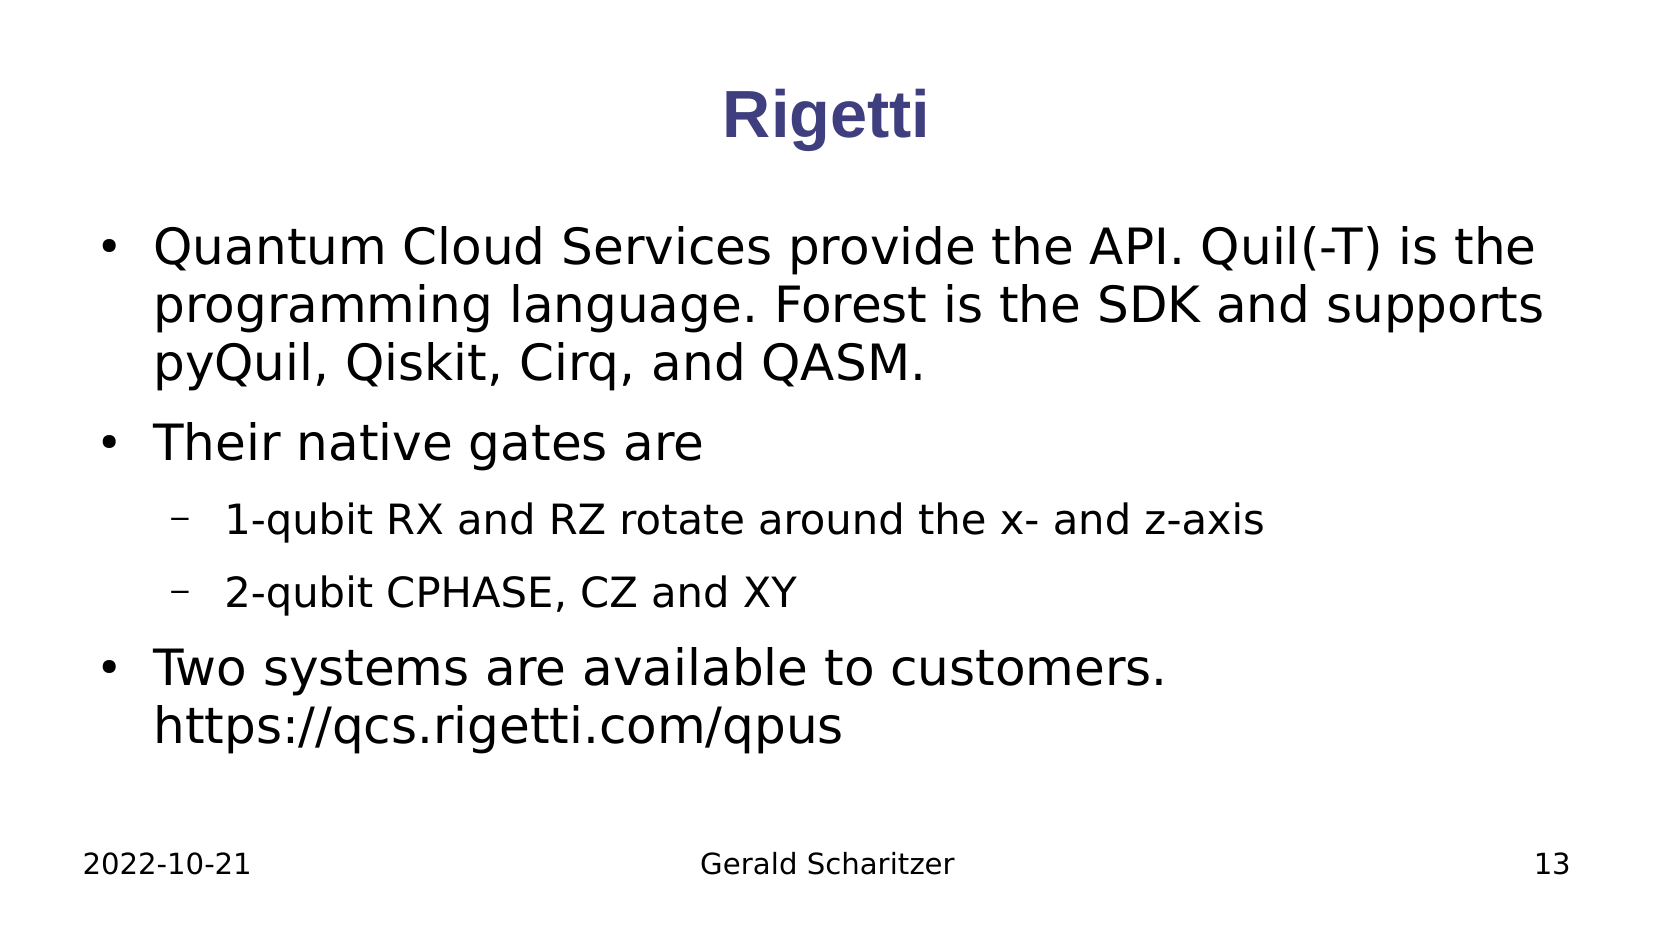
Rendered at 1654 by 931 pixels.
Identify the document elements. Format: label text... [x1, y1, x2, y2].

list Quantum Cloud Services provide the API. Quil(-T) is the programming language. Forest is the SDK and supports pyQuil, Qiskit, Cirq, and QASM. Their native gates are 1-qubit RX and RZ rotate around the x- and z-axis 2-qubit CPHASE, CZ and XY Two systems are available to customers. https://qcs.rigetti.com/qpus [82, 217, 1571, 758]
title Rigetti [82, 37, 1571, 193]
